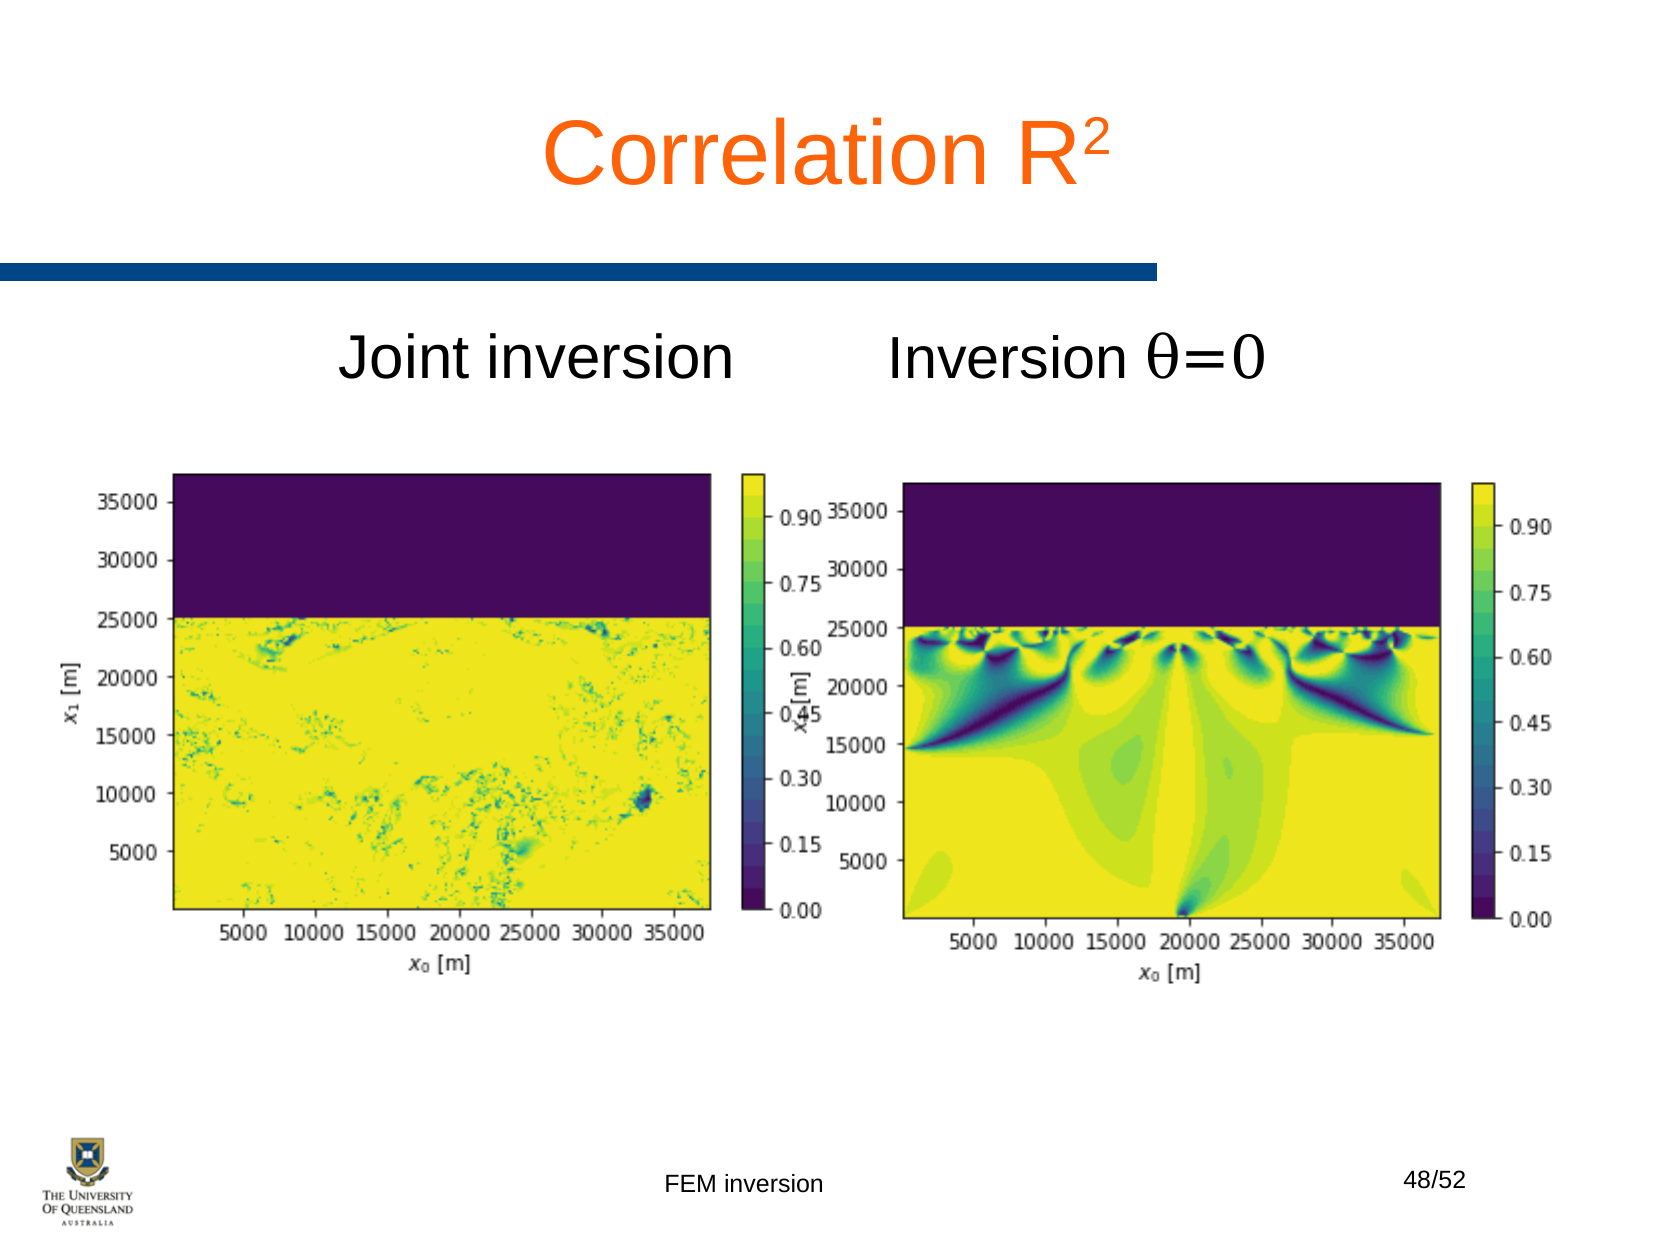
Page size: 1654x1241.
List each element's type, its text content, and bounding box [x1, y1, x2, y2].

list Joint inversion [272, 322, 826, 393]
picture [45, 460, 1566, 1002]
title Correlation R2 [82, 49, 1571, 257]
picture [35, 1133, 142, 1235]
list Inversion θ=0 [824, 323, 1377, 394]
